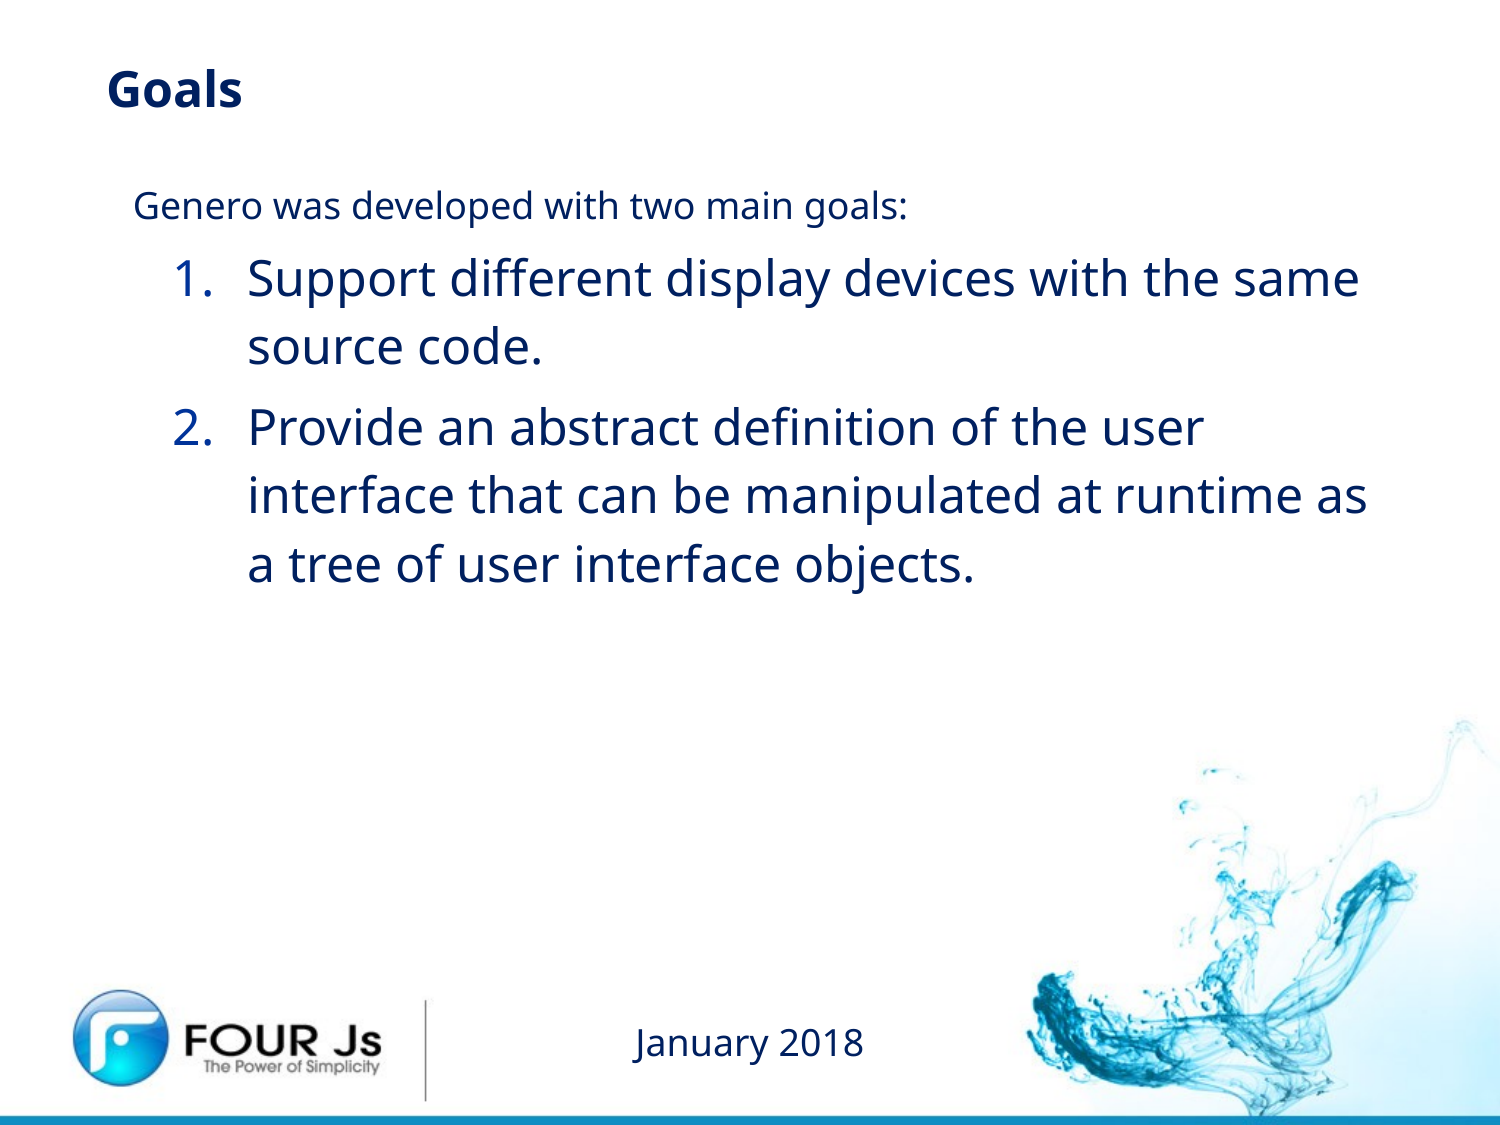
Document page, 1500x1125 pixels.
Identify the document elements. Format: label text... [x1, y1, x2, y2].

picture [0, 0, 1500, 1122]
title Goals [106, 35, 1388, 142]
text_box Genero was developed with two main goals: Support different display devices with the same source code. Provide an abstract definition of the user interface that can be manipulated at runtime as a tree of user interface objects. [82, 172, 1418, 745]
list January 2018 [519, 1011, 981, 1095]
